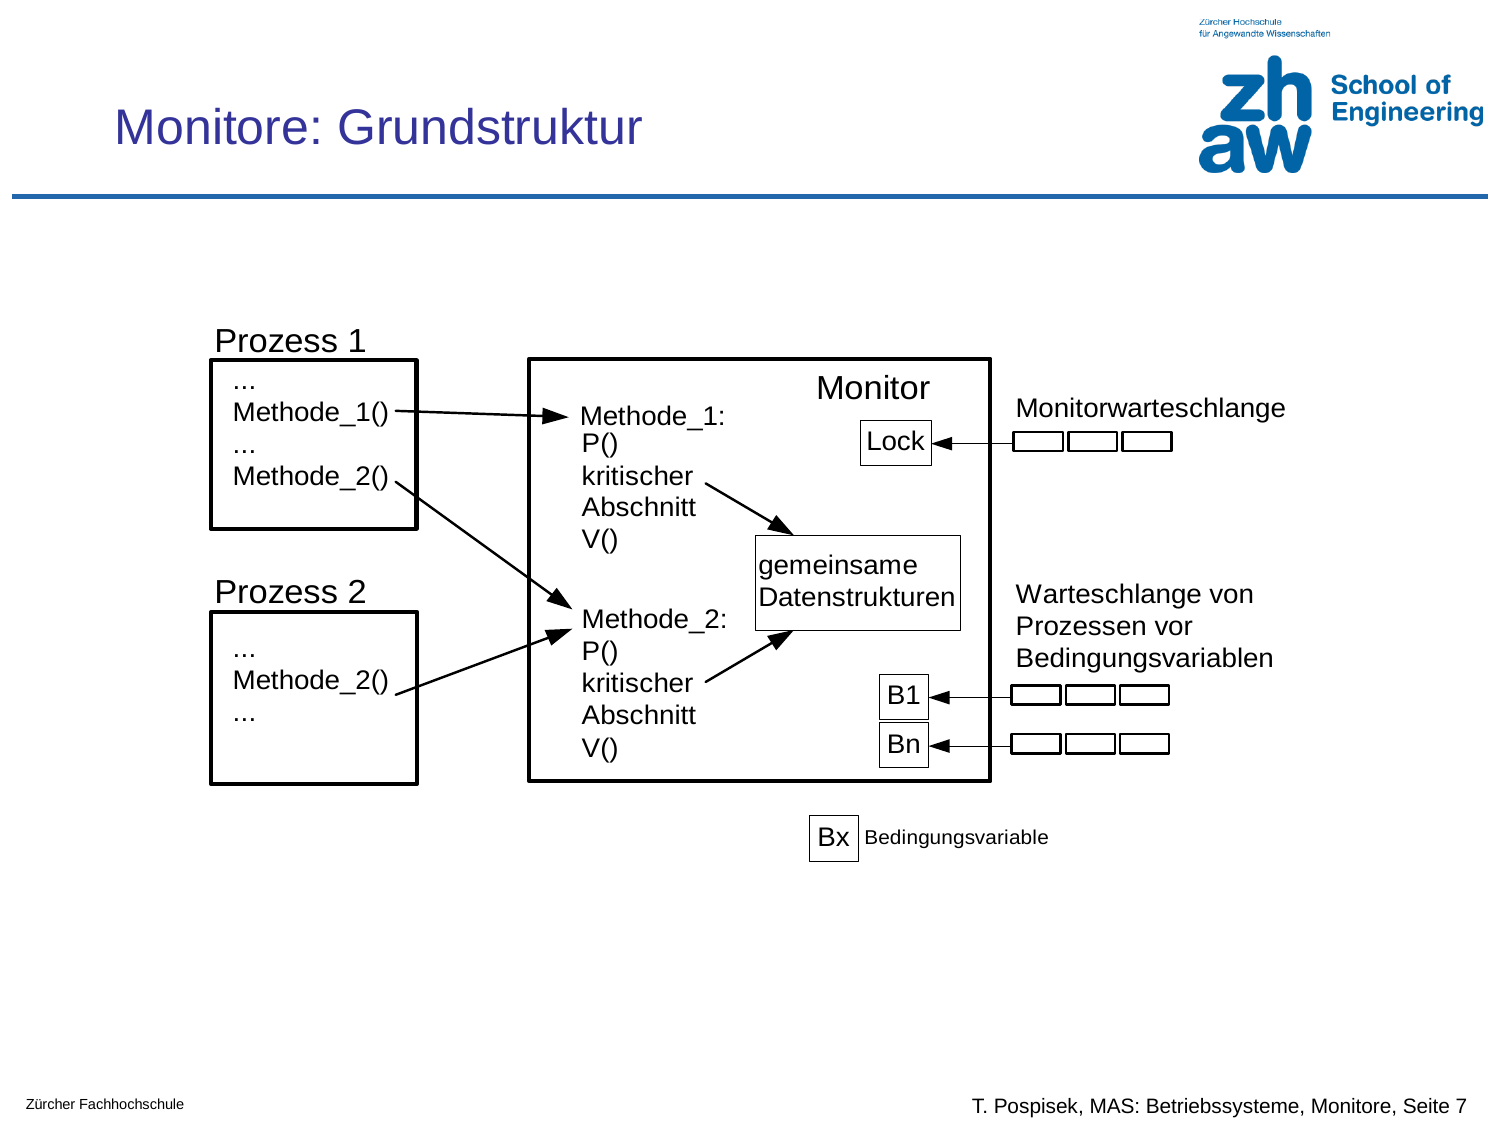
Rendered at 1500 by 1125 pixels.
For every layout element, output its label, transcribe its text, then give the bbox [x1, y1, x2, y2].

title Monitore: Grundstruktur [99, 50, 1379, 163]
picture [160, 287, 1300, 886]
picture [1199, 19, 1483, 173]
